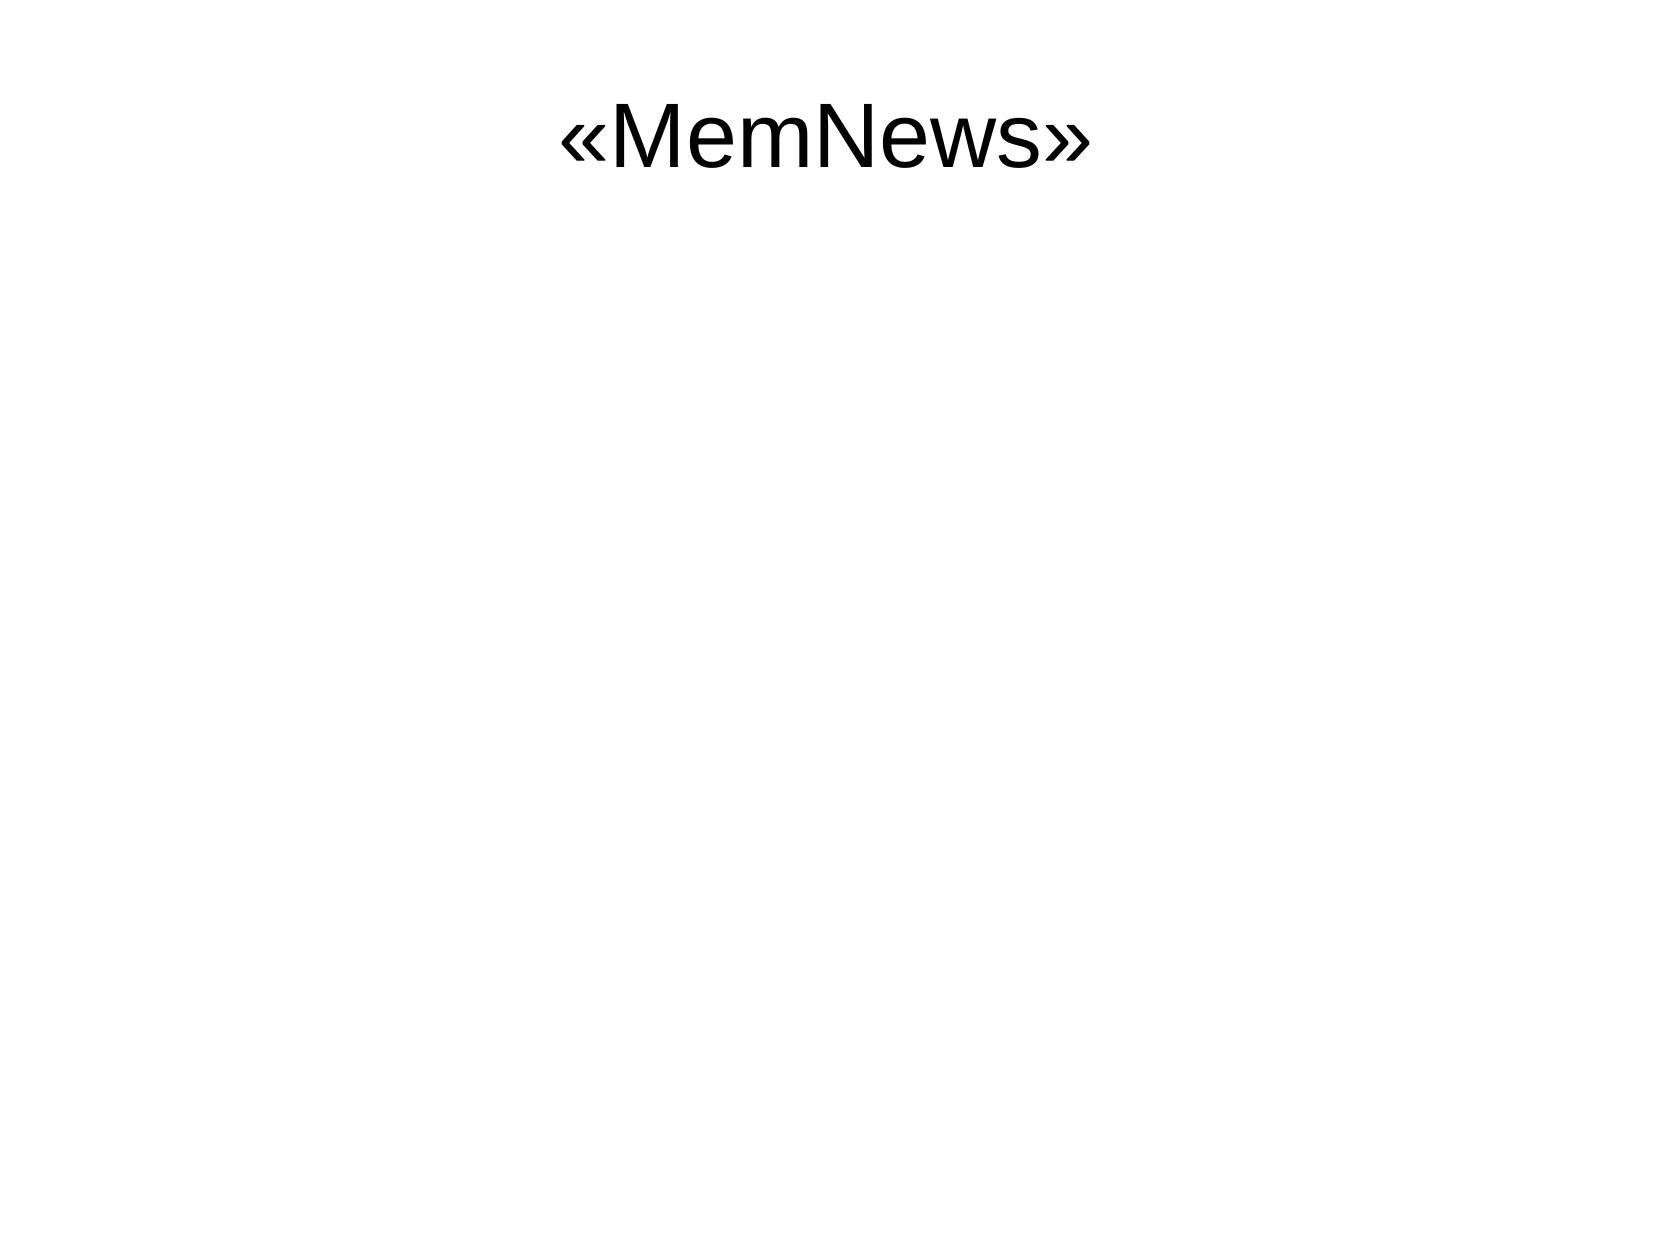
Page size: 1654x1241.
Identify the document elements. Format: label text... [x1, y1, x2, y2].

title «MemNews» [82, 47, 1571, 225]
